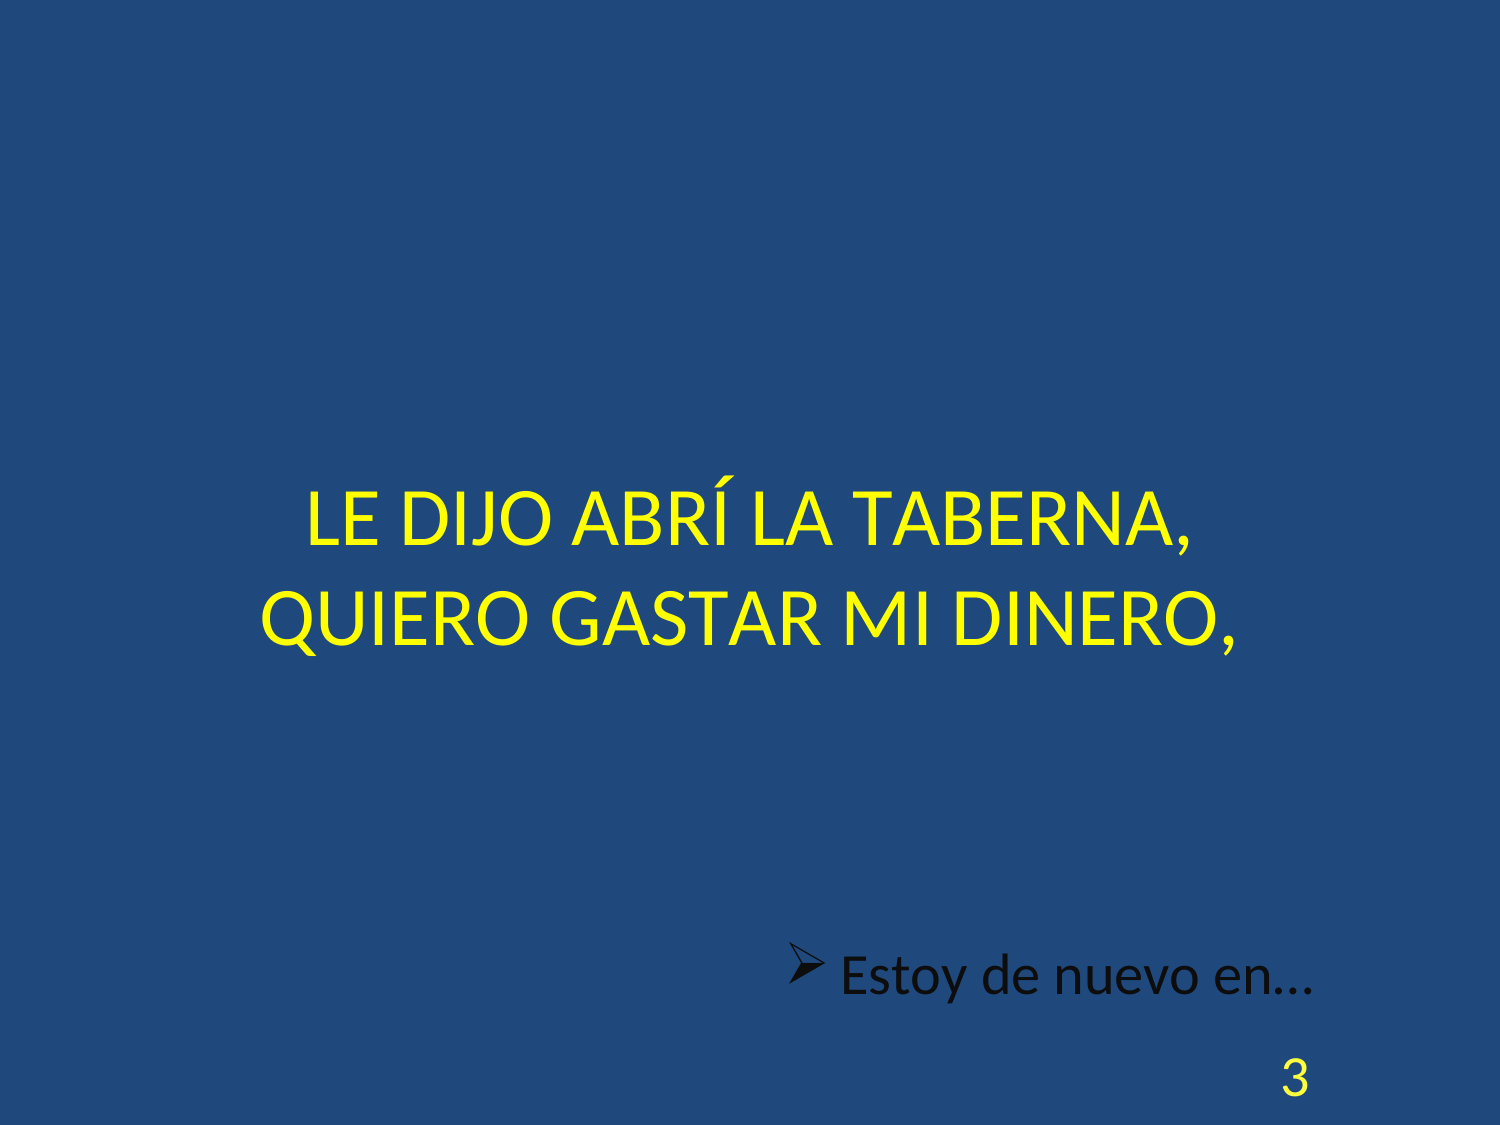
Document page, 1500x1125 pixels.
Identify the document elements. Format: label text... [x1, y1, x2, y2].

title LE DIJO ABRÍ LA TABERNA, QUIERO GASTAR MI DINERO, [75, 468, 1426, 657]
text_box Estoy de nuevo en… [616, 928, 1329, 1012]
text_box <número> [974, 1042, 1325, 1103]
